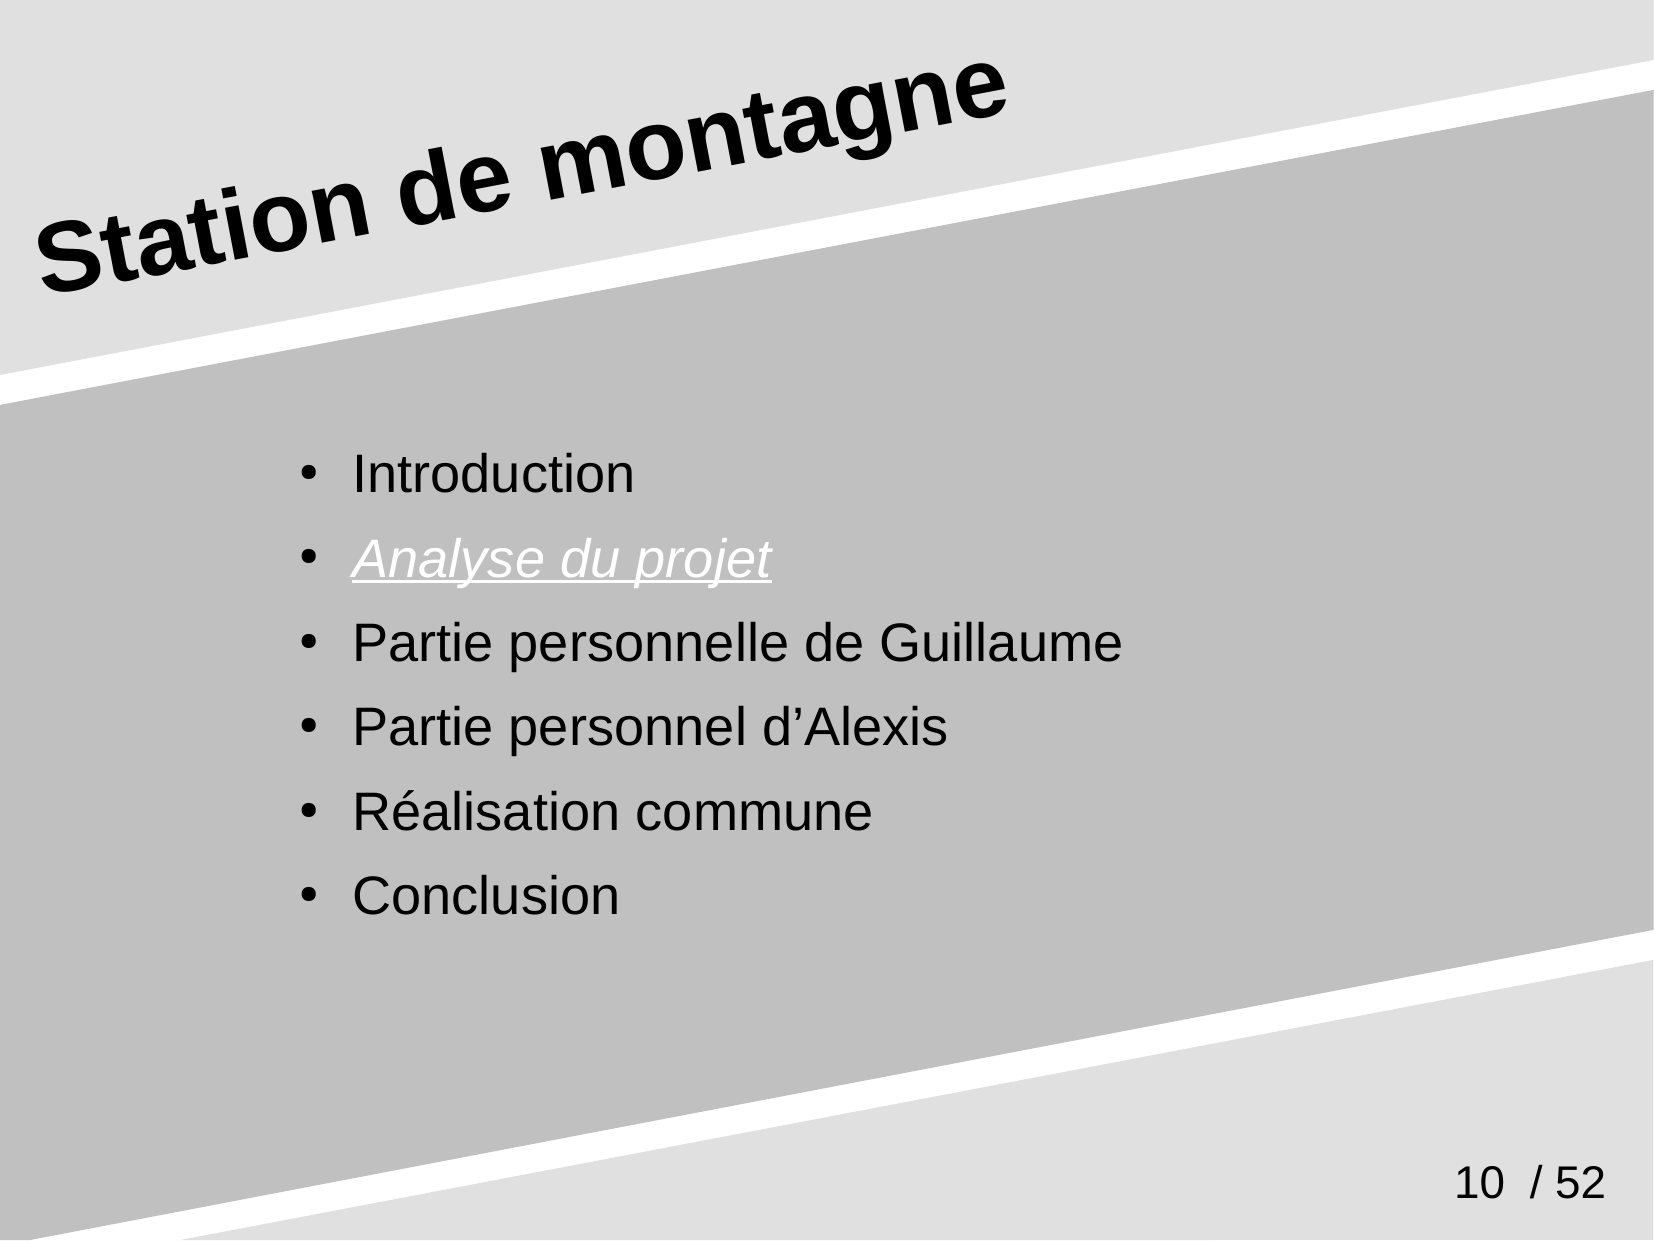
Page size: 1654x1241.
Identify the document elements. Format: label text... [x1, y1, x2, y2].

list Introduction Analyse du projet Partie personnelle de Guillaume Partie personnel d’Alexis Réalisation commune Conclusion [281, 443, 1580, 1089]
title Station de montagne [17, 0, 1518, 365]
